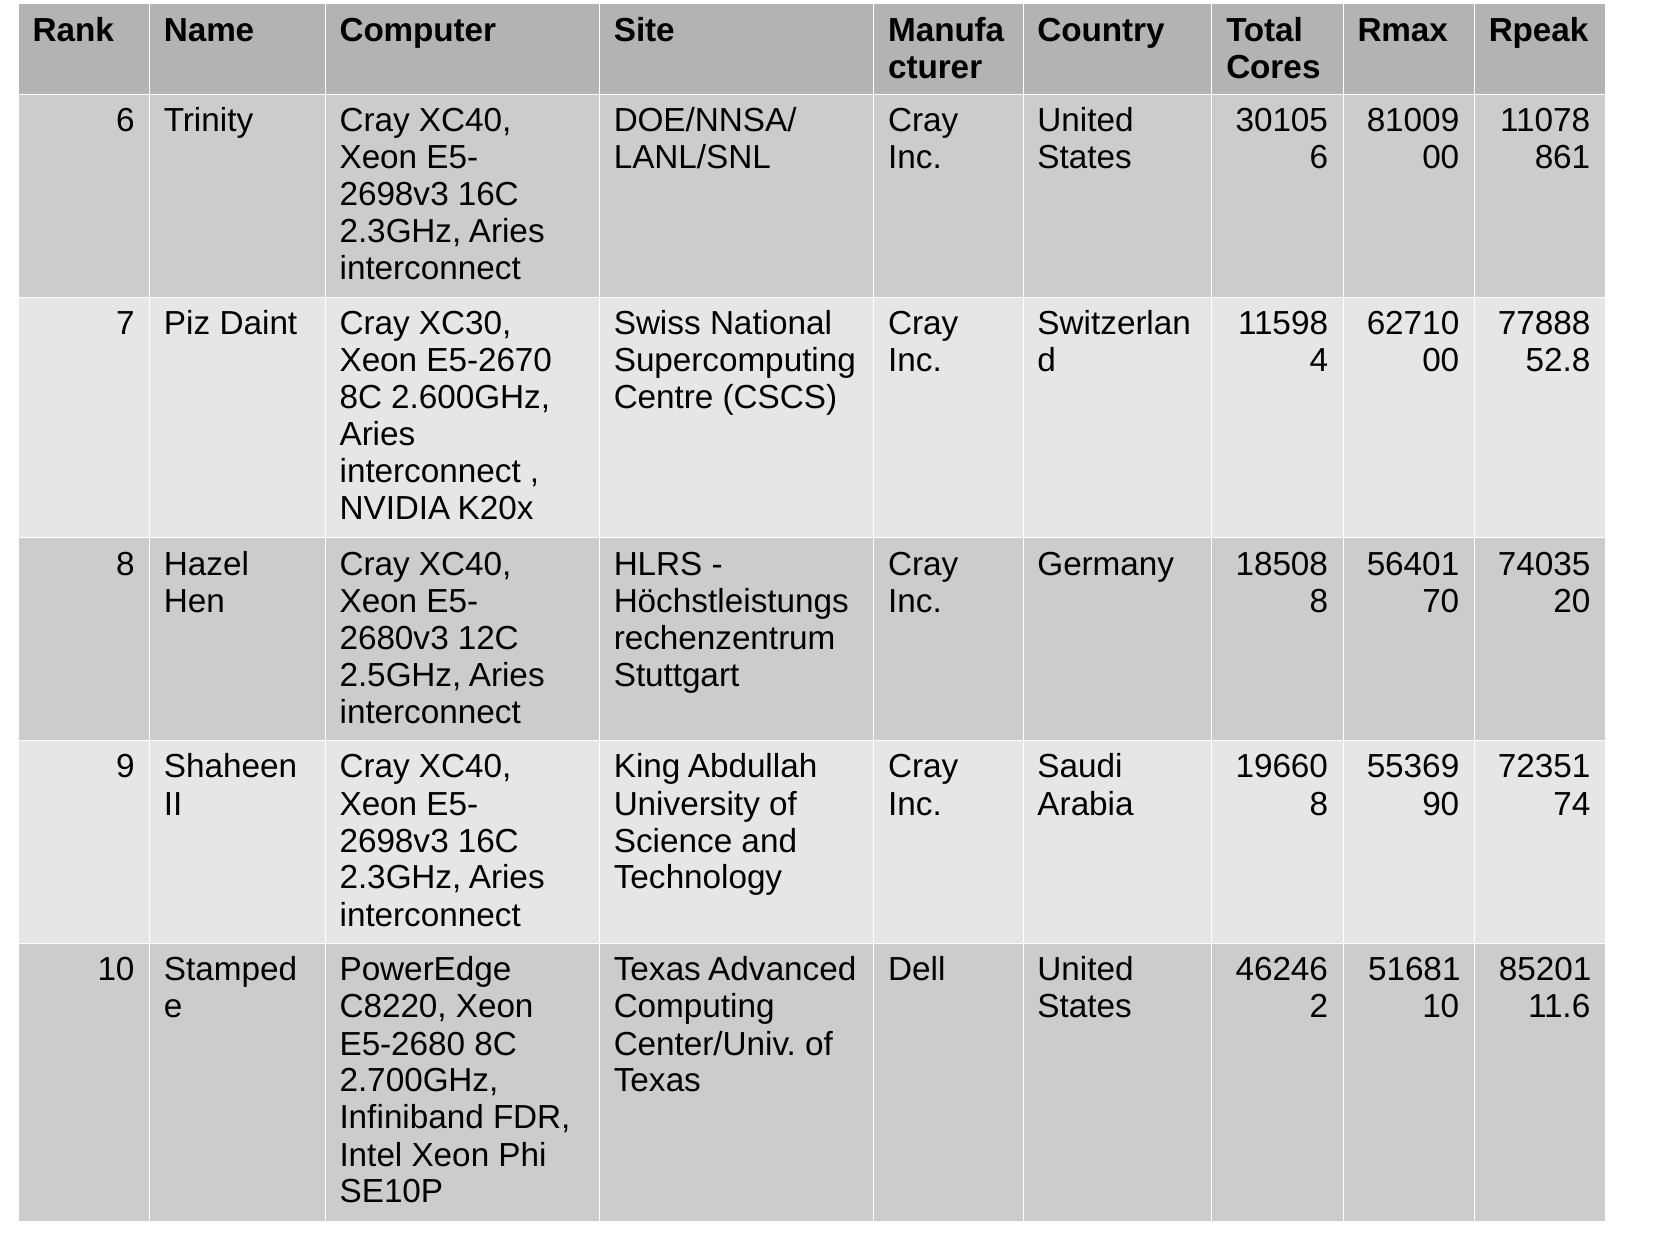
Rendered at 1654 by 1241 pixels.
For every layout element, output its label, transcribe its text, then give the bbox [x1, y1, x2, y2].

table_cell Cray Inc. [874, 298, 1023, 537]
table_cell Saudi Arabia [1024, 741, 1211, 943]
table_cell DOE/NNSA/LANL/SNL [600, 95, 873, 297]
table_header Manufacturer [874, 4, 1023, 94]
table_cell Swiss National Supercomputing Centre (CSCS) [600, 298, 873, 537]
table_cell 11078861 [1475, 95, 1605, 297]
table_cell Cray XC40, Xeon E5-2680v3 12C 2.5GHz, Aries interconnect [326, 538, 599, 740]
table_cell Cray Inc. [874, 741, 1023, 943]
table_cell Texas Advanced Computing Center/Univ. of Texas [600, 944, 873, 1221]
table_cell 6 [19, 95, 149, 297]
table_cell 8100900 [1344, 95, 1474, 297]
table_cell 7788852.8 [1475, 298, 1605, 537]
table_header Site [600, 4, 873, 94]
table_cell 8520111.6 [1475, 944, 1605, 1221]
table_cell Cray Inc. [874, 538, 1023, 740]
table_cell PowerEdge C8220, Xeon E5-2680 8C 2.700GHz, Infiniband FDR, Intel Xeon Phi SE10P [326, 944, 599, 1221]
table_cell 10 [19, 944, 149, 1221]
table_cell 185088 [1212, 538, 1343, 740]
table_cell 5536990 [1344, 741, 1474, 943]
table_cell 8 [19, 538, 149, 740]
table_cell Stampede [150, 944, 325, 1221]
table_header Rpeak [1475, 4, 1605, 94]
table_cell Piz Daint [150, 298, 325, 537]
table_cell 7235174 [1475, 741, 1605, 943]
table_header Rank [19, 4, 149, 94]
table_header Rmax [1344, 4, 1474, 94]
table_cell Cray Inc. [874, 95, 1023, 297]
table_header Total Cores [1212, 4, 1343, 94]
table_cell United States [1024, 95, 1211, 297]
table_cell Trinity [150, 95, 325, 297]
table_header Name [150, 4, 325, 94]
table_cell United States [1024, 944, 1211, 1221]
table_cell Dell [874, 944, 1023, 1221]
table_cell 5640170 [1344, 538, 1474, 740]
table_cell Switzerland [1024, 298, 1211, 537]
table_cell Cray XC40, Xeon E5-2698v3 16C 2.3GHz, Aries interconnect [326, 741, 599, 943]
table_cell 301056 [1212, 95, 1343, 297]
table_cell 5168110 [1344, 944, 1474, 1221]
table_cell HLRS - Höchstleistungsrechenzentrum Stuttgart [600, 538, 873, 740]
table_cell 462462 [1212, 944, 1343, 1221]
table_header Computer [326, 4, 599, 94]
table_cell 115984 [1212, 298, 1343, 537]
table_cell Shaheen II [150, 741, 325, 943]
table_cell Cray XC30, Xeon E5-2670 8C 2.600GHz, Aries interconnect , NVIDIA K20x [326, 298, 599, 537]
table_cell 7403520 [1475, 538, 1605, 740]
table_cell Cray XC40, Xeon E5-2698v3 16C 2.3GHz, Aries interconnect [326, 95, 599, 297]
table_cell Germany [1024, 538, 1211, 740]
table_cell Hazel Hen [150, 538, 325, 740]
table_cell 6271000 [1344, 298, 1474, 537]
table_cell 9 [19, 741, 149, 943]
table_header Country [1024, 4, 1211, 94]
table_cell 196608 [1212, 741, 1343, 943]
table_cell 7 [19, 298, 149, 537]
table_cell King Abdullah University of Science and Technology [600, 741, 873, 943]
